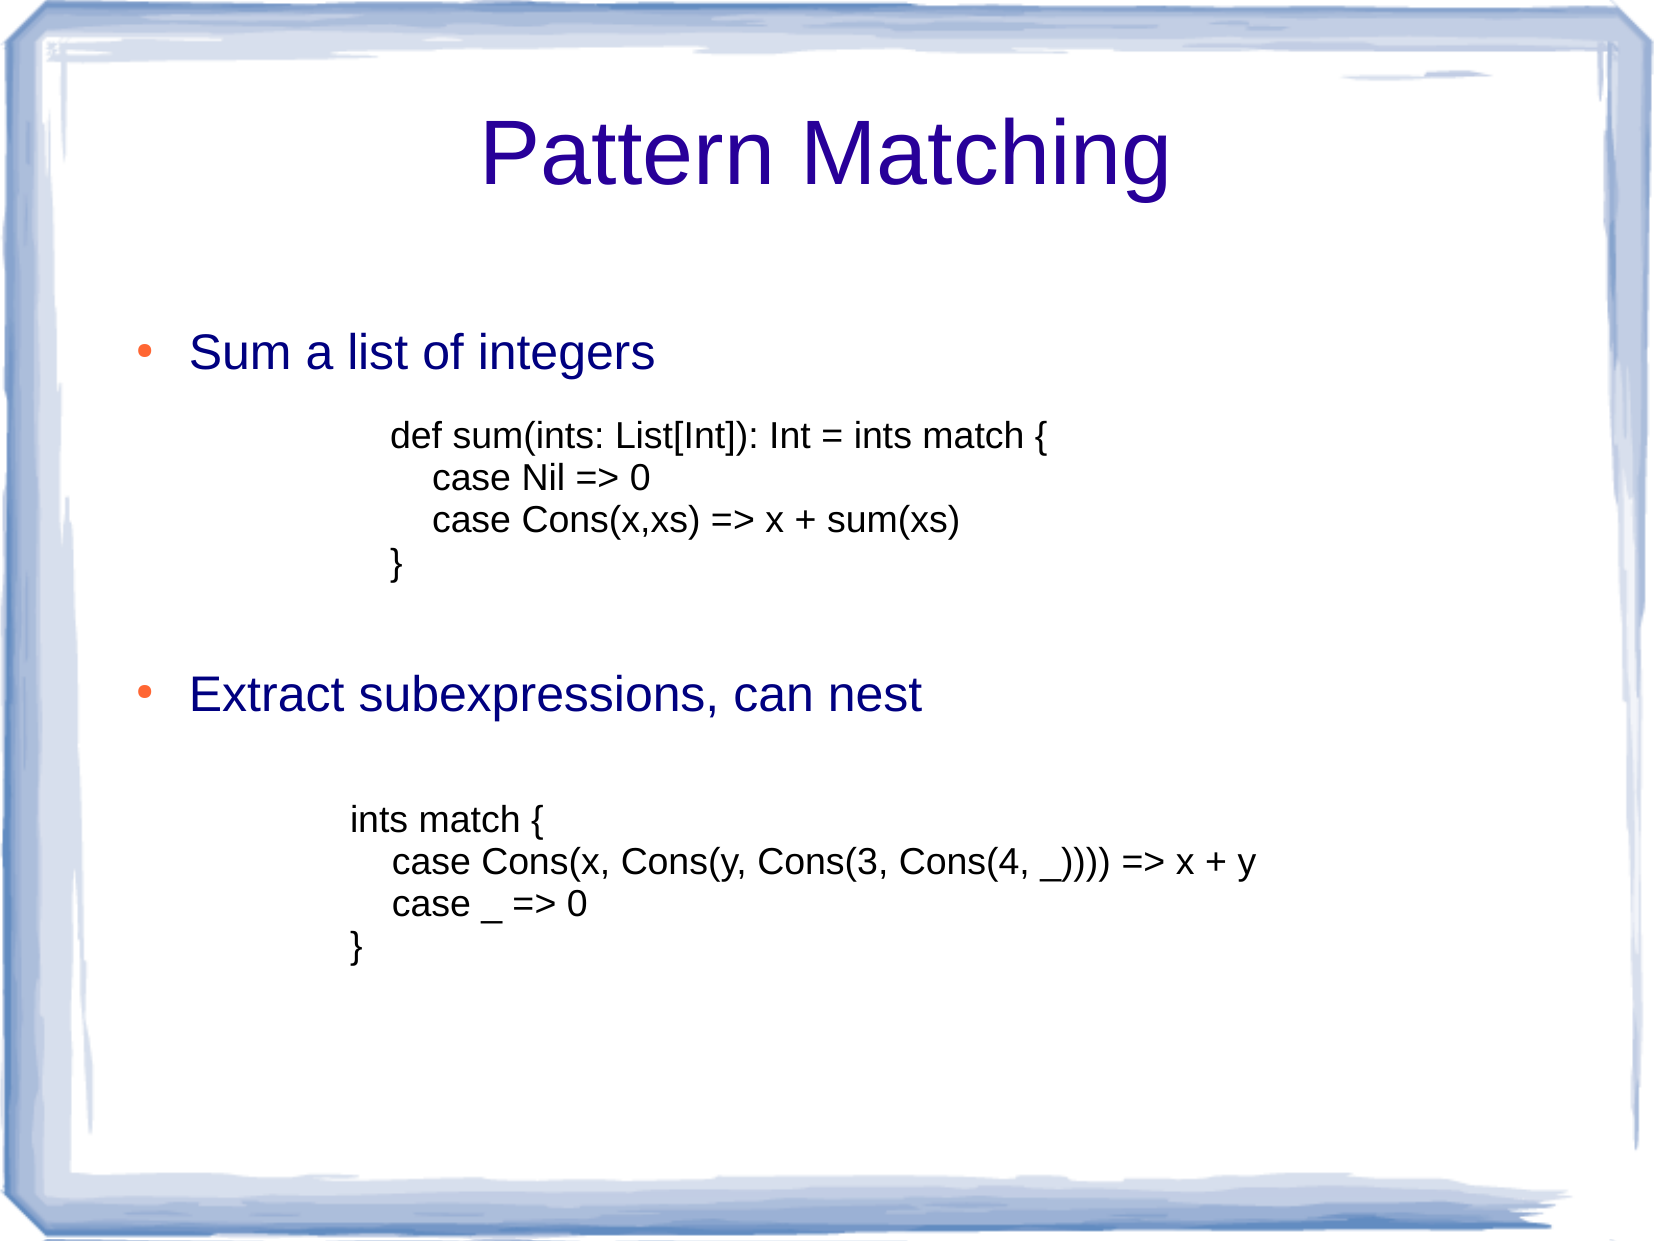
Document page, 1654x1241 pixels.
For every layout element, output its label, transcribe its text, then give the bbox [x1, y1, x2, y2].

text_box def sum(ints: List[Int]): Int = ints match { case Nil => 0 case Cons(x,xs) => x + sum(xs) } [375, 407, 1063, 591]
picture [0, 0, 1654, 1241]
text_box ints match { case Cons(x, Cons(y, Cons(3, Cons(4, _)))) => x + y case _ => 0 } [335, 791, 1271, 975]
title Pattern Matching [82, 49, 1571, 257]
list Sum a list of integers Extract subexpressions, can nest [118, 324, 1571, 1045]
